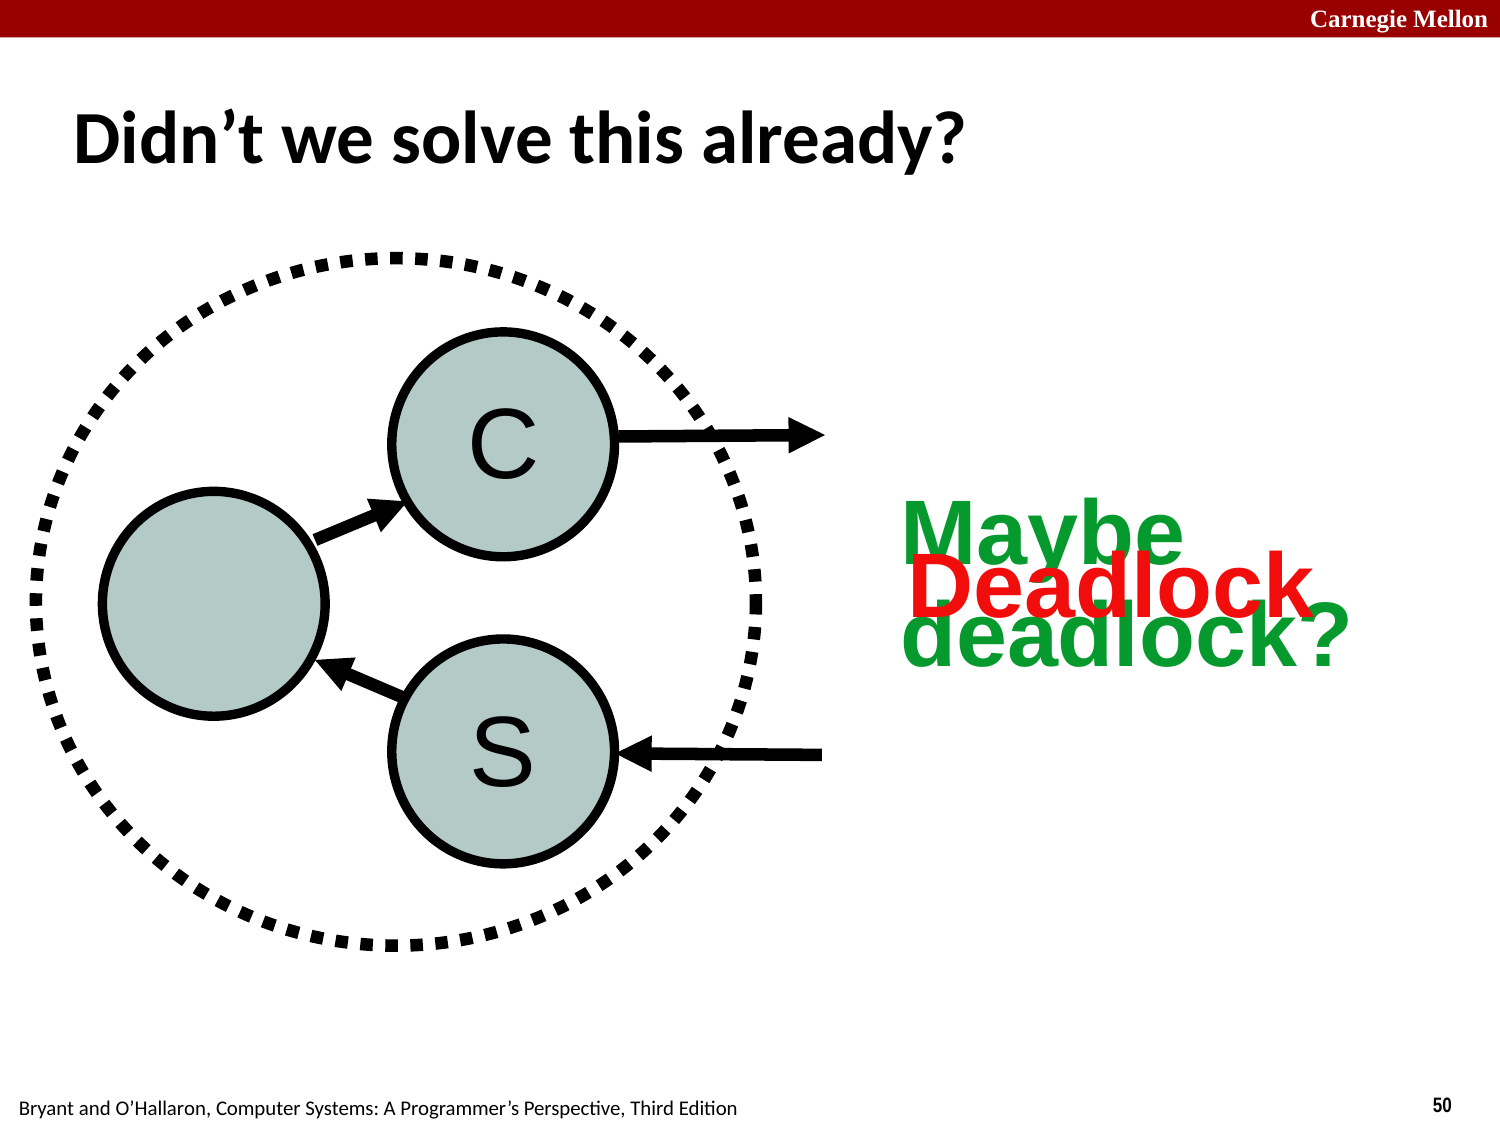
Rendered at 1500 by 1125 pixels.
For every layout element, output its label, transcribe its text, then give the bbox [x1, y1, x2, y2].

title Didn’t we solve this already? [58, 71, 1304, 197]
text_box C [391, 331, 615, 557]
text_box S [391, 638, 615, 864]
text_box [102, 491, 326, 717]
text_box Maybe deadlock? [885, 473, 1500, 694]
text_box Deadlock [803, 527, 1419, 645]
